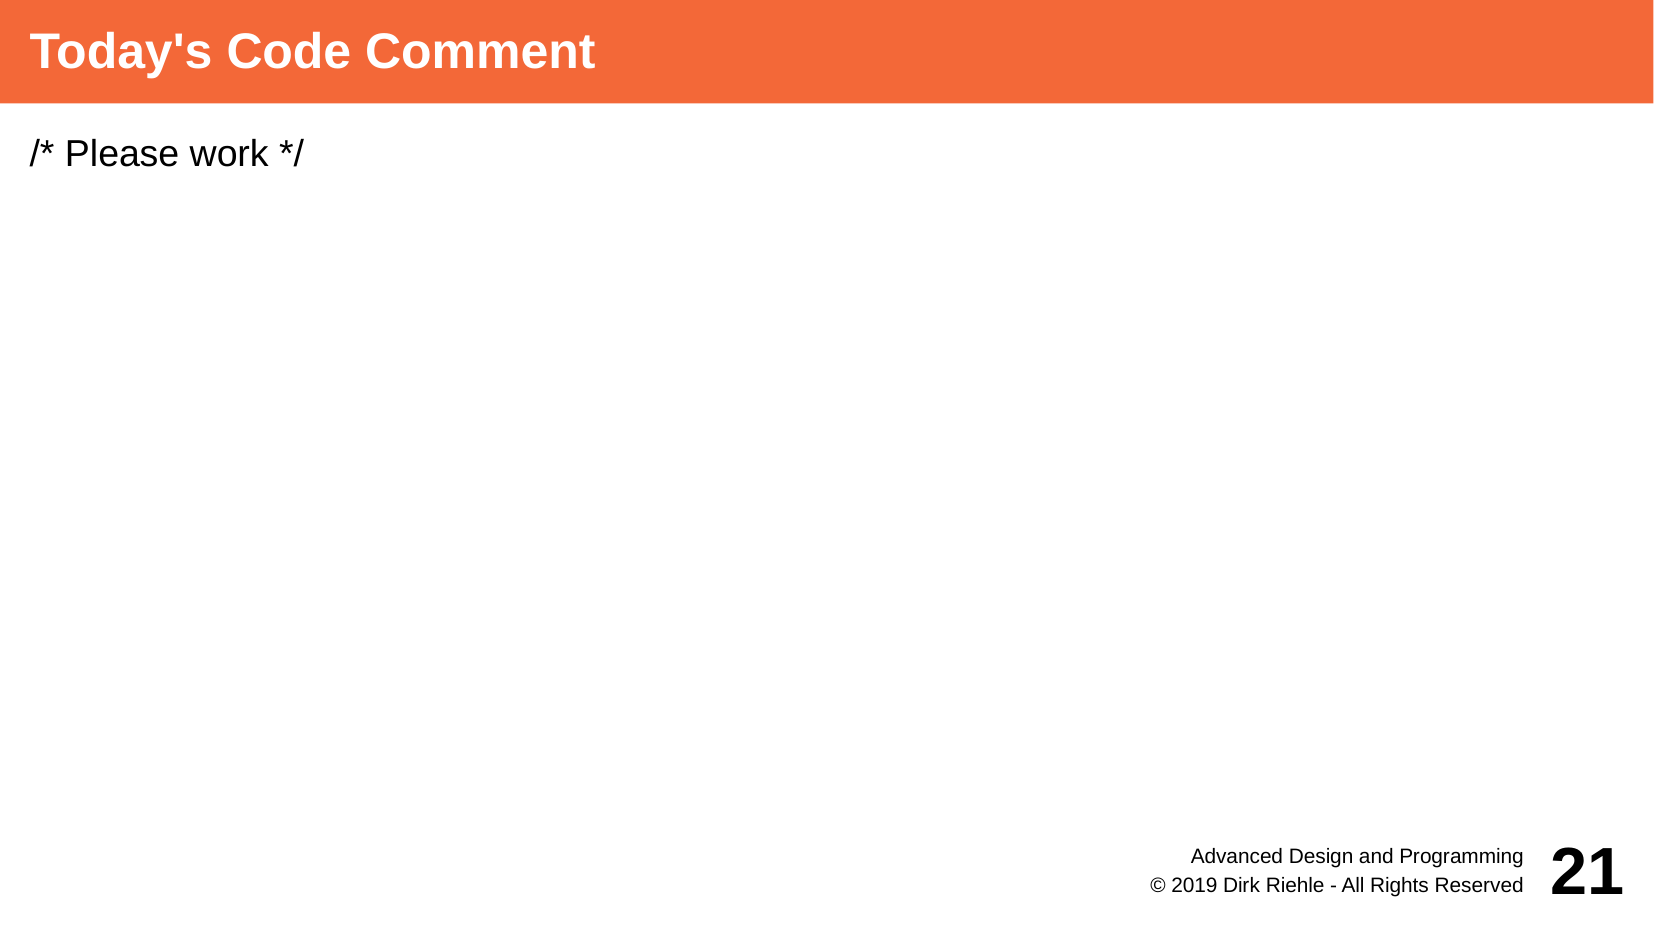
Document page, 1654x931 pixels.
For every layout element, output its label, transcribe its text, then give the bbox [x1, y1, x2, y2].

list /* Please work */ [29, 132, 1625, 813]
title Today's Code Comment [0, 0, 1654, 104]
